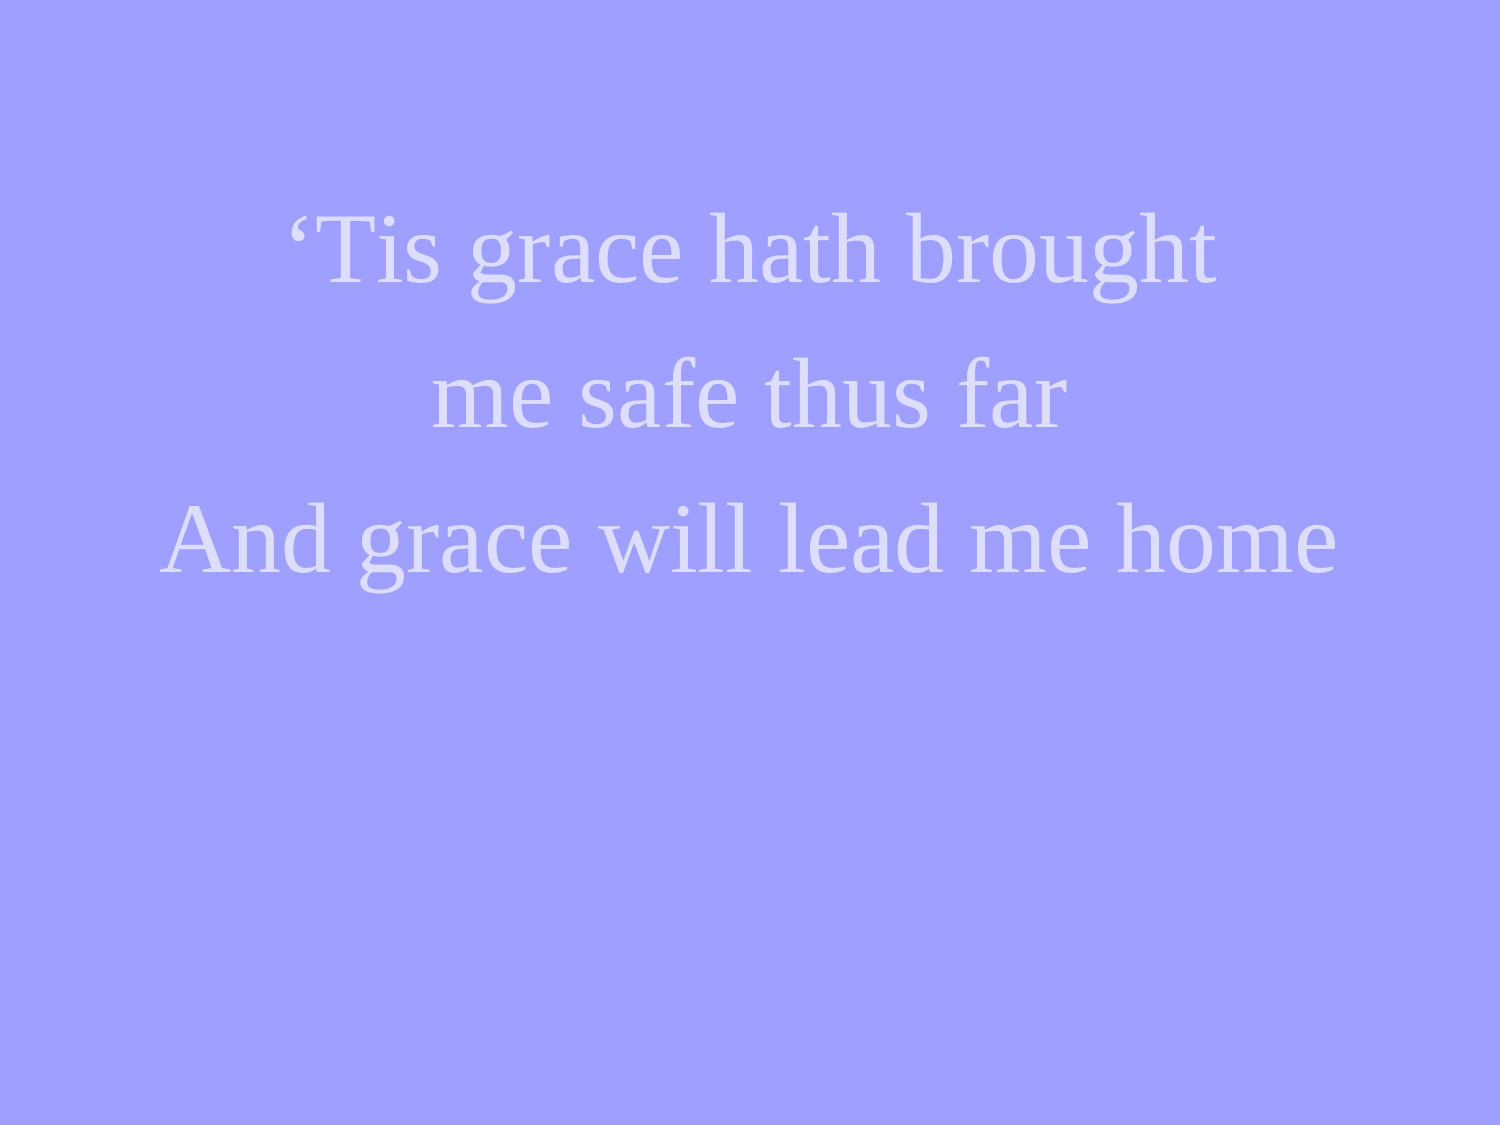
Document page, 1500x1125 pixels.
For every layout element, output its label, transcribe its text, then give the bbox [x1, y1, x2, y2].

list ‘Tis grace hath brought me safe thus far And grace will lead me home [112, 174, 1388, 1000]
